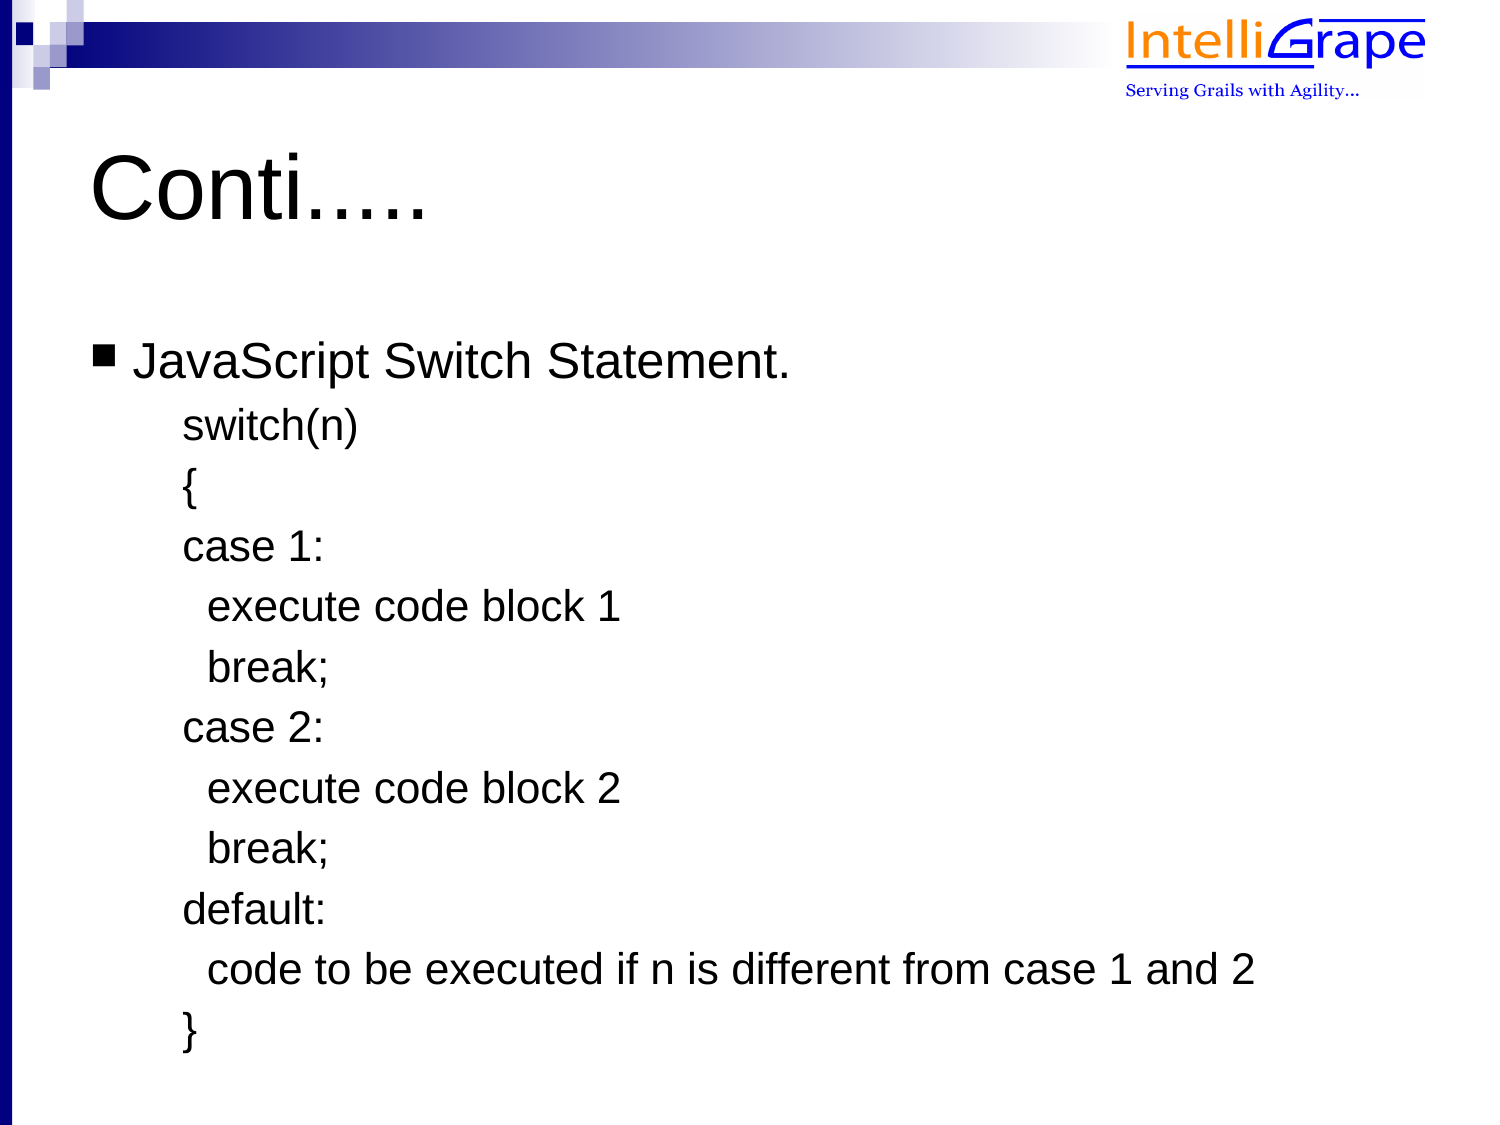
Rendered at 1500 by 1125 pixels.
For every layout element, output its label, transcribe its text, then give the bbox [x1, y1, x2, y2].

picture [1125, 12, 1425, 74]
title Conti..... [75, 74, 1426, 301]
list JavaScript Switch Statement. switch(n) { case 1: execute code block 1 break; case 2: execute code block 2 break; default: code to be executed if n is different from case 1 and 2 } [75, 324, 1426, 1068]
